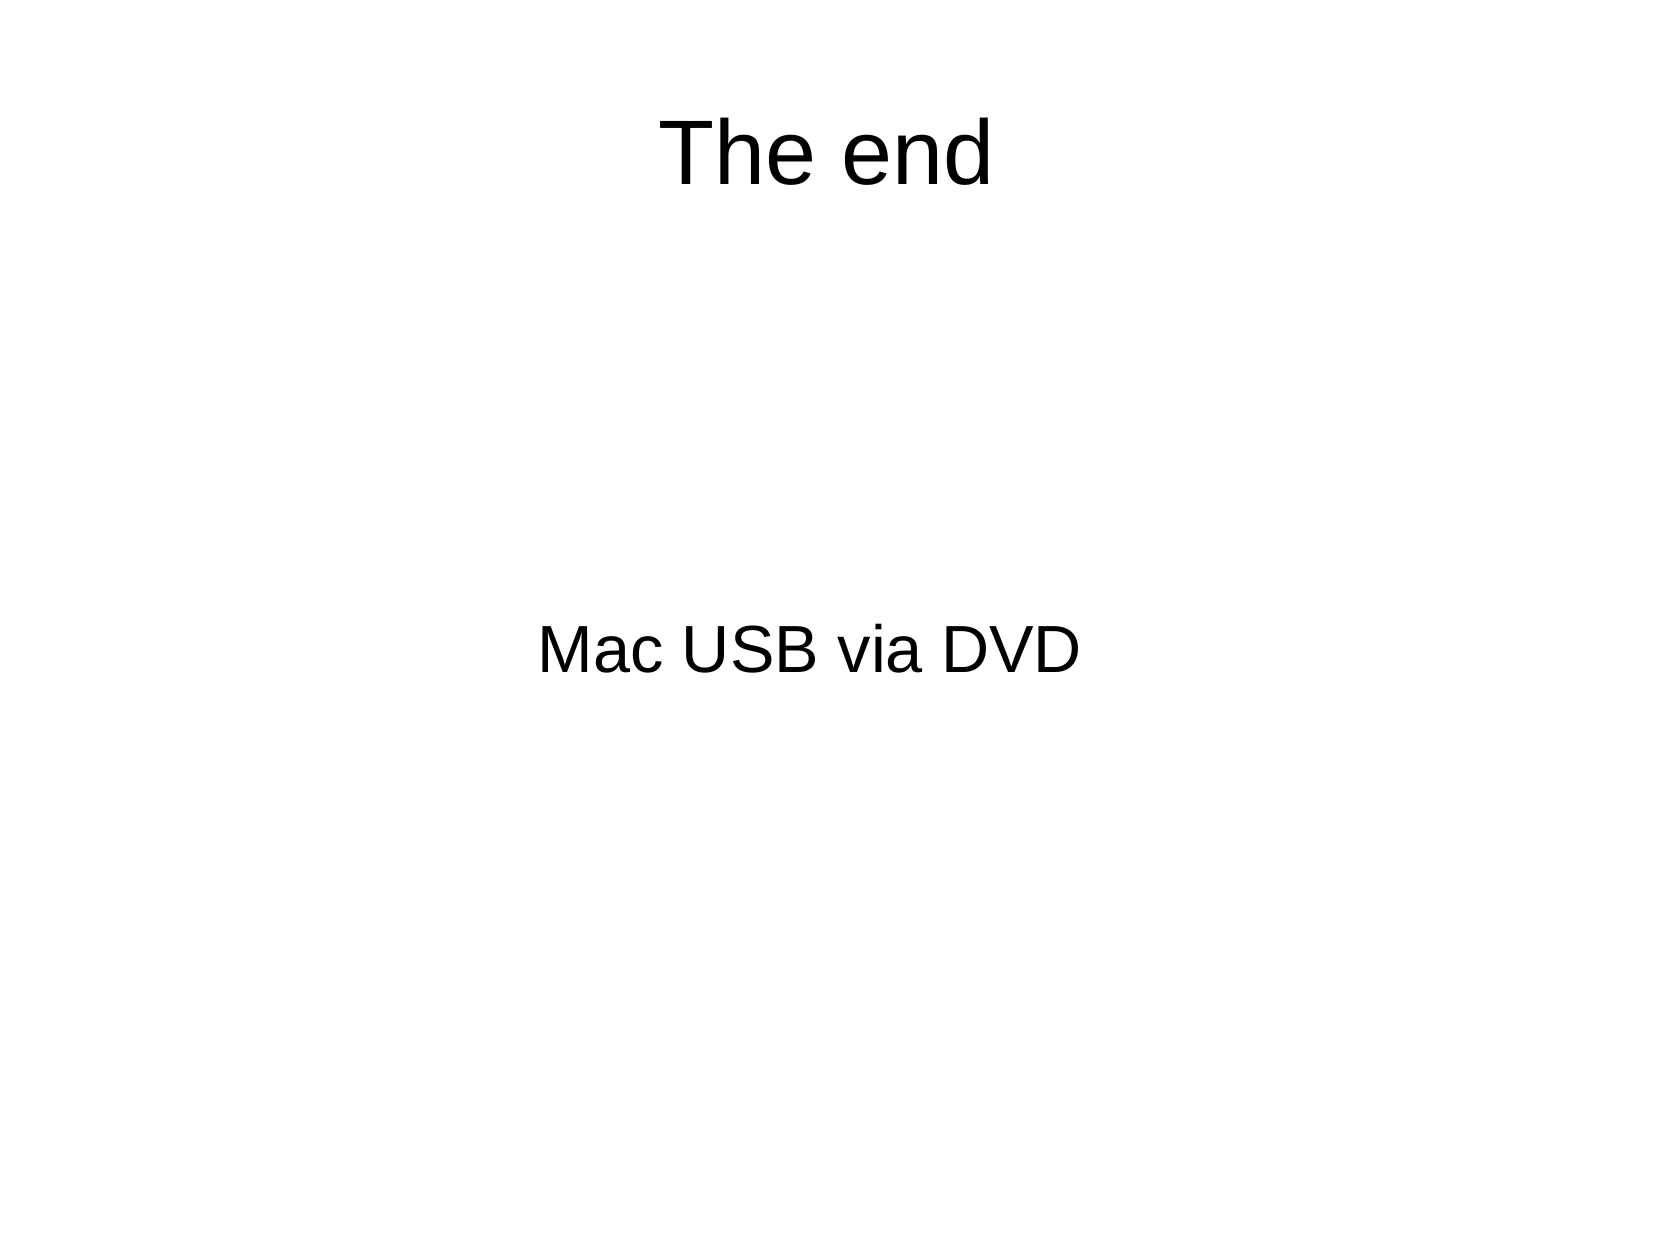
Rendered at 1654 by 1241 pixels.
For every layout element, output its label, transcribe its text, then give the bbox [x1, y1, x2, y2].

subtitle Mac USB via DVD [82, 290, 1538, 1010]
title The end [82, 49, 1571, 257]
